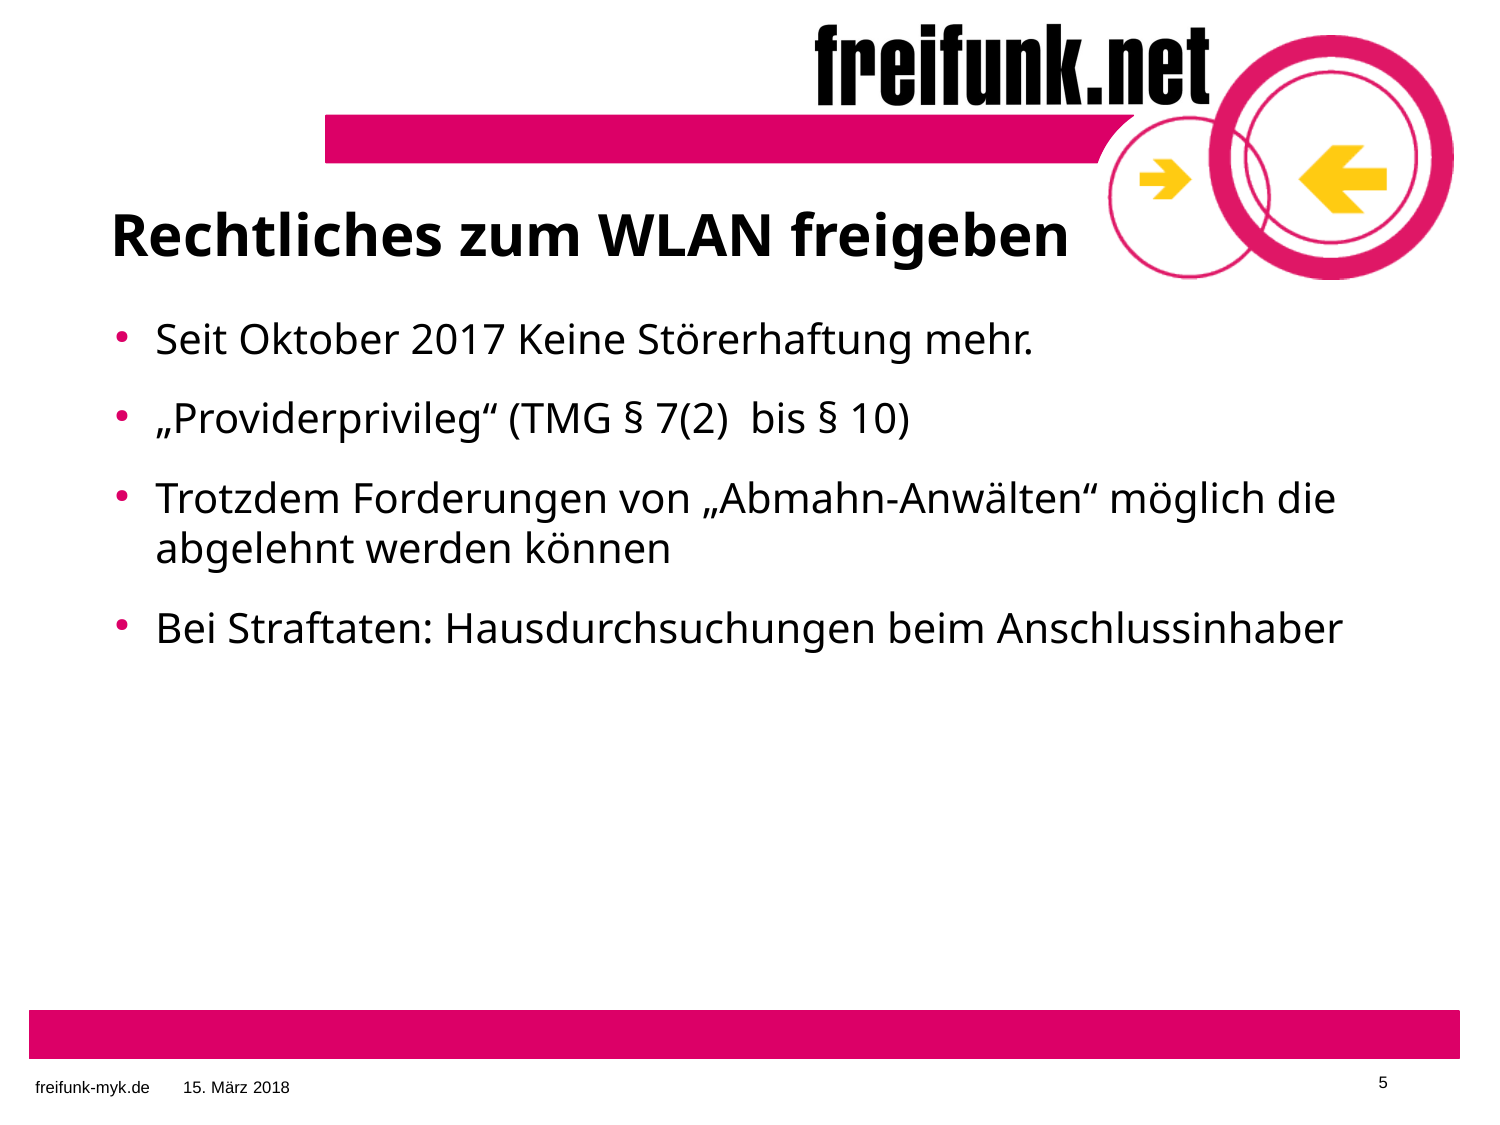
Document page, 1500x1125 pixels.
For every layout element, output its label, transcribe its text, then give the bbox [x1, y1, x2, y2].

list Seit Oktober 2017 Keine Störerhaftung mehr. „Providerprivileg“ (TMG § 7(2) bis § 10) Trotzdem Forderungen von „Abmahn-Anwälten“ möglich die abgelehnt werden können Bei Straftaten: Hausdurchsuchungen beim Anschlussinhaber [110, 312, 1392, 1000]
picture [816, 24, 1454, 280]
title Rechtliches zum WLAN freigeben [110, 172, 1093, 293]
